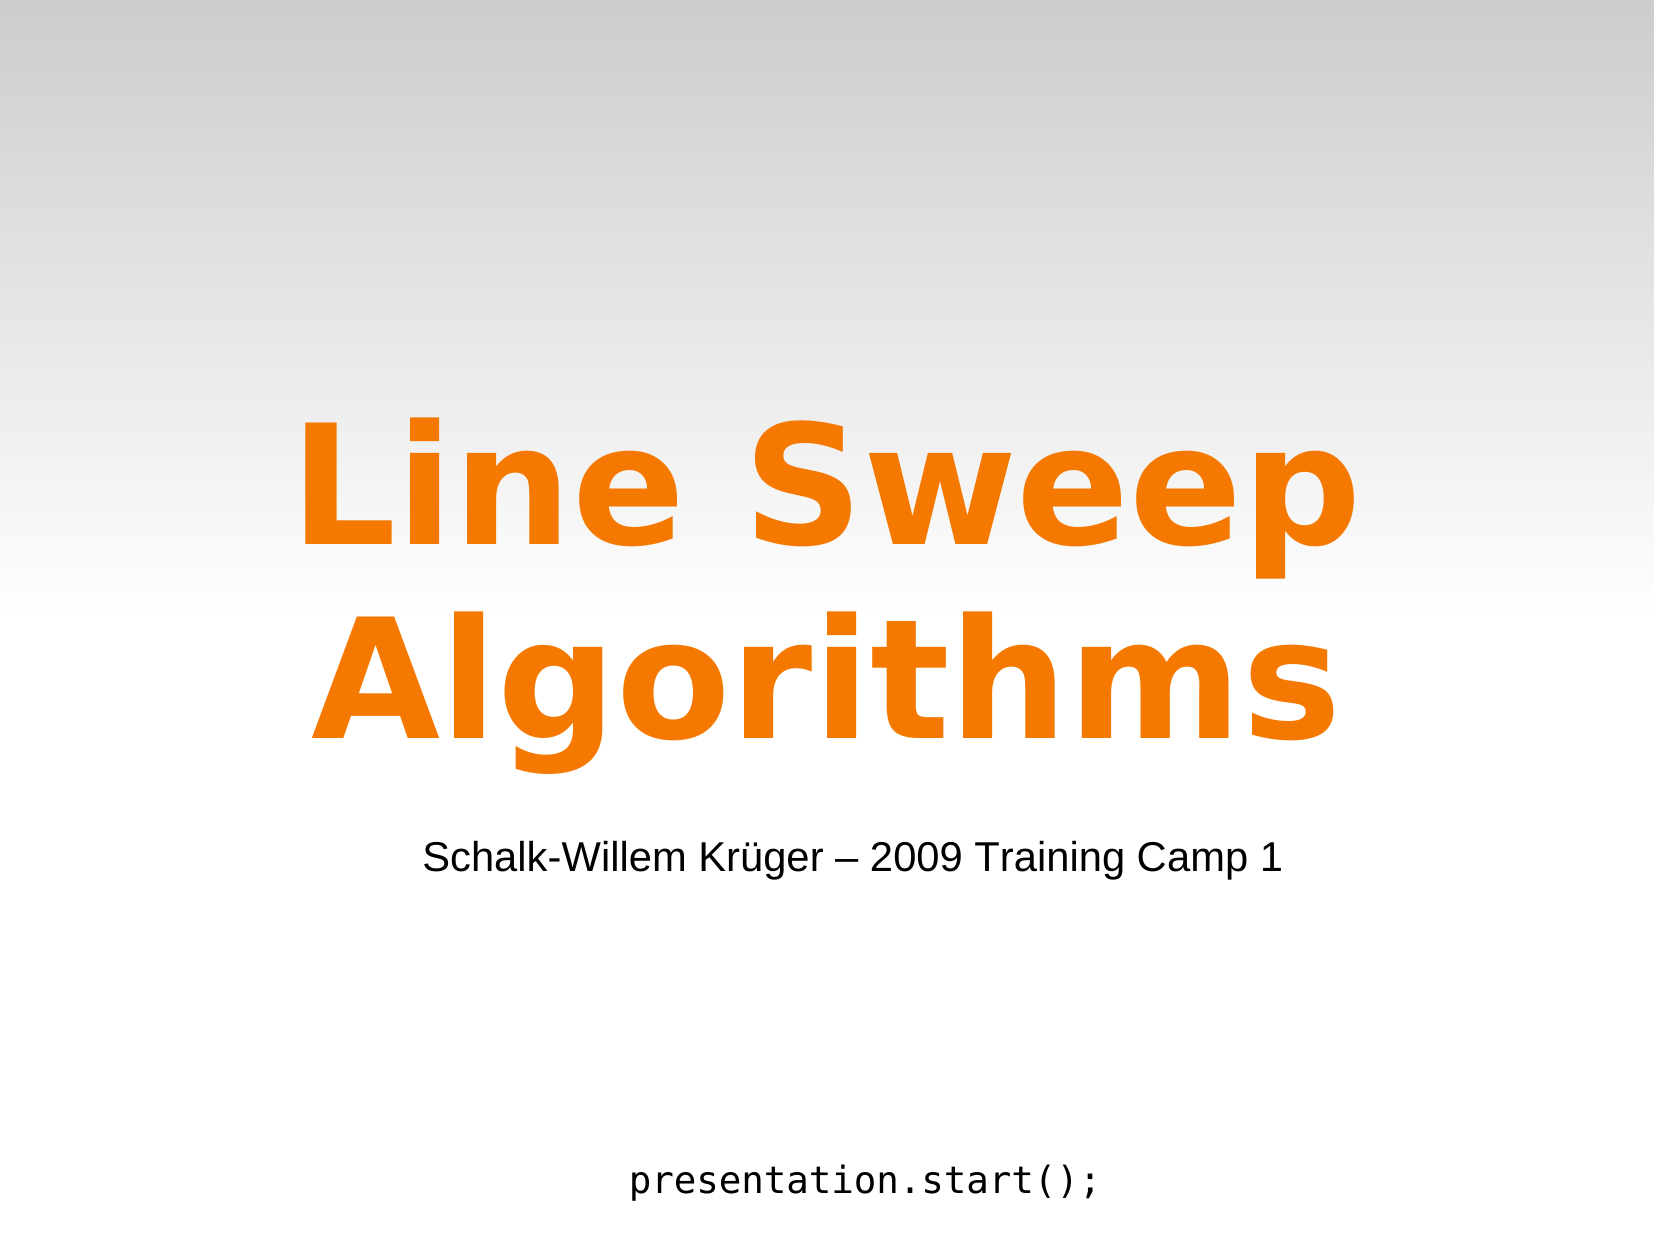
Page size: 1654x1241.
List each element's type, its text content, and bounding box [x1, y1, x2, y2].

text_box presentation.start(); [614, 1151, 1117, 1210]
title Line Sweep Algorithms [82, 390, 1571, 779]
text_box Schalk-Willem Krüger – 2009 Training Camp 1 [407, 826, 1299, 889]
